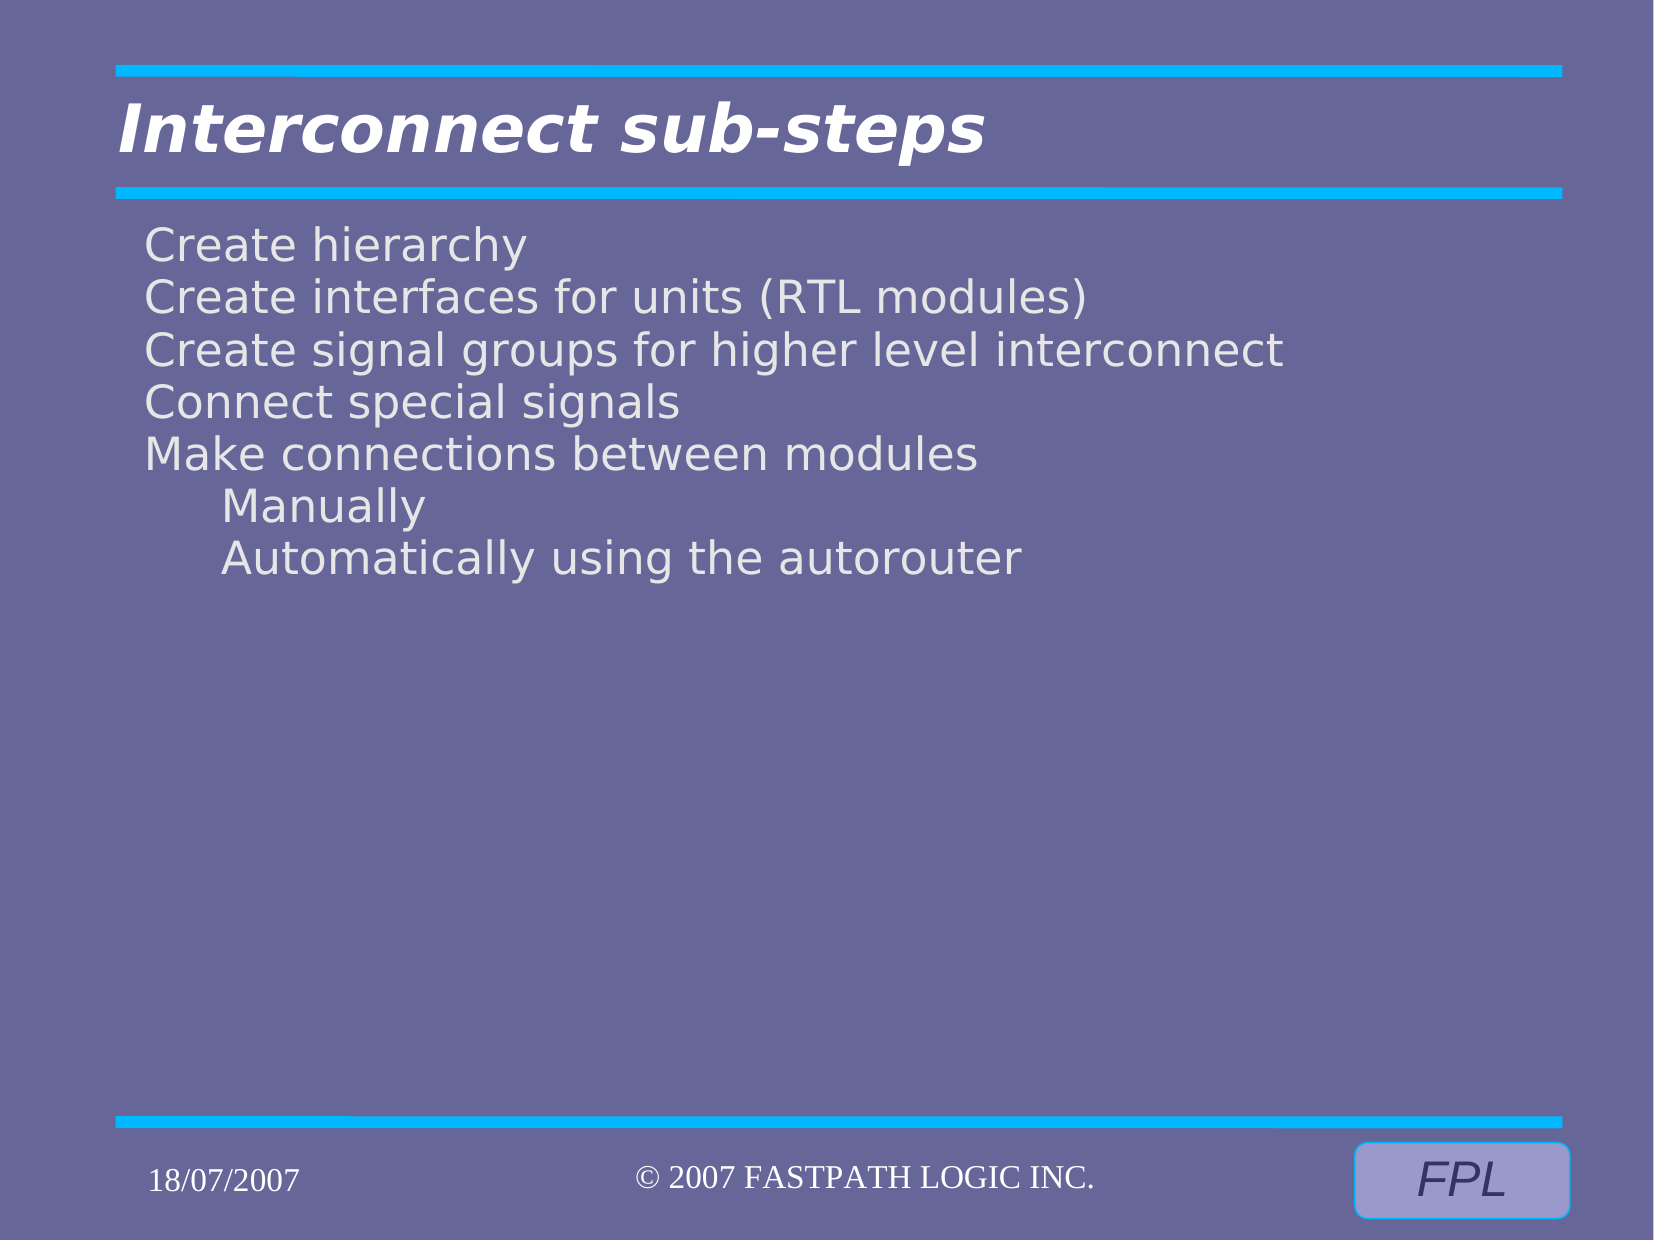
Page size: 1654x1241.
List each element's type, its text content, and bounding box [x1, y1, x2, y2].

title Interconnect sub-steps [118, 41, 1531, 219]
list Create hierarchy Create interfaces for units (RTL modules) Create signal groups for higher level interconnect Connect special signals Make connections between modules Manually Automatically using the autorouter [126, 219, 1566, 1132]
